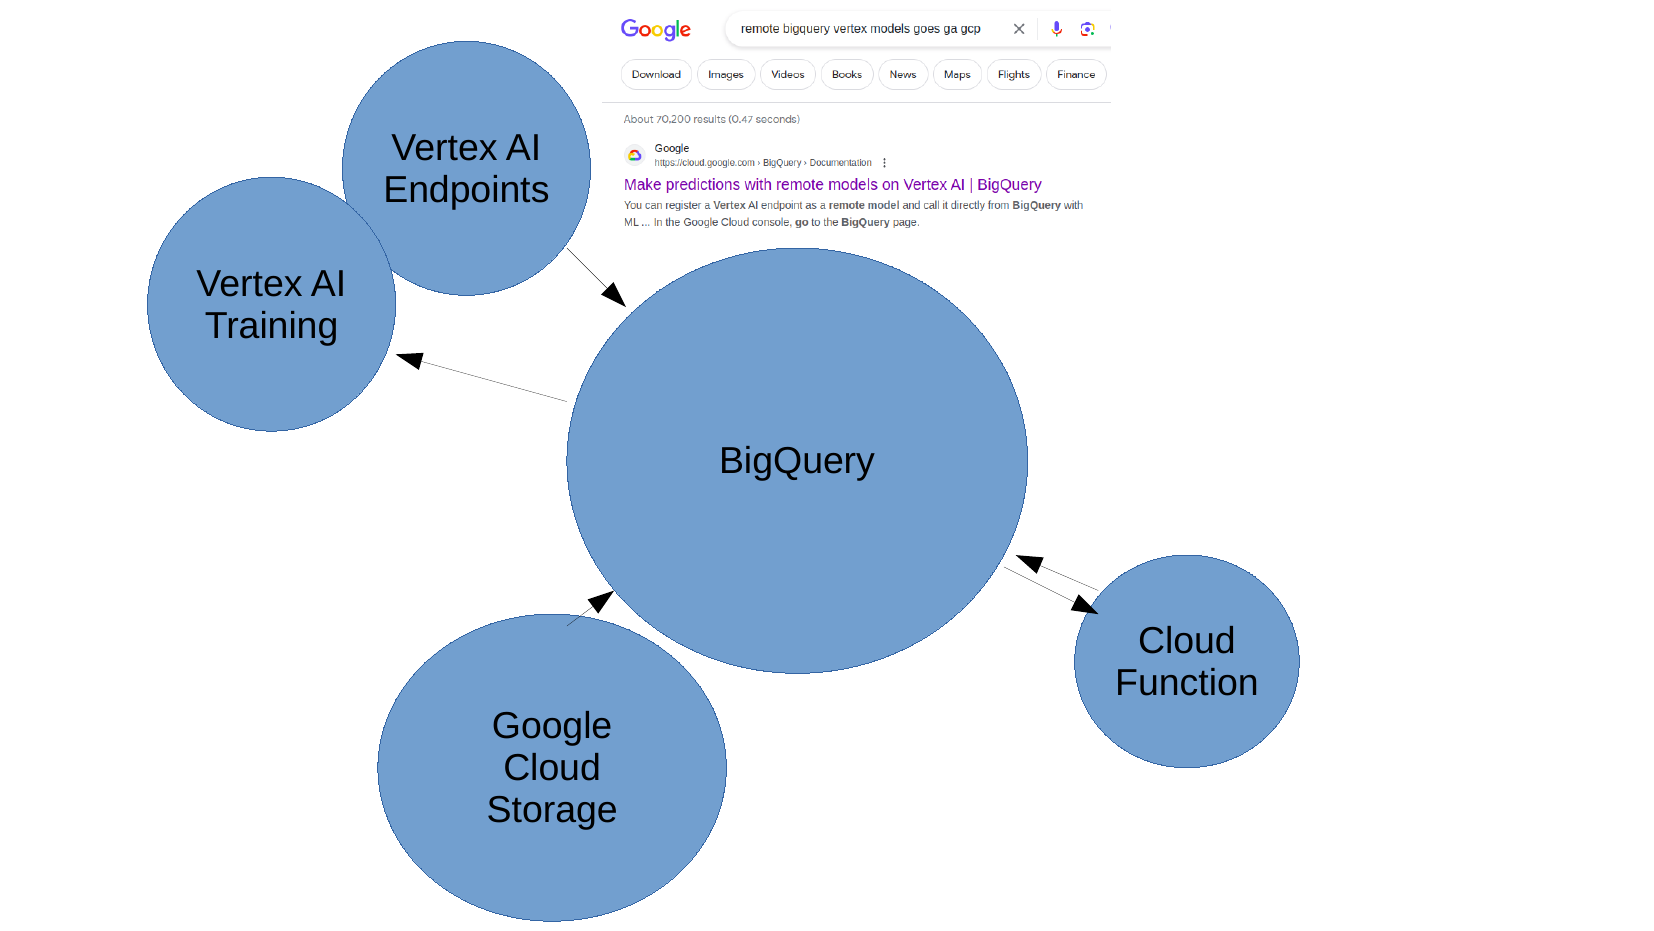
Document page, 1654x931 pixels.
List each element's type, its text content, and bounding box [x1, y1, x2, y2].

text_box Google Cloud Storage [377, 614, 727, 922]
picture [602, 0, 1111, 244]
text_box Vertex AI Endpoints [342, 41, 591, 296]
text_box Vertex AI Training [147, 177, 396, 432]
text_box BigQuery [566, 248, 1028, 674]
text_box Cloud Function [1074, 555, 1300, 768]
